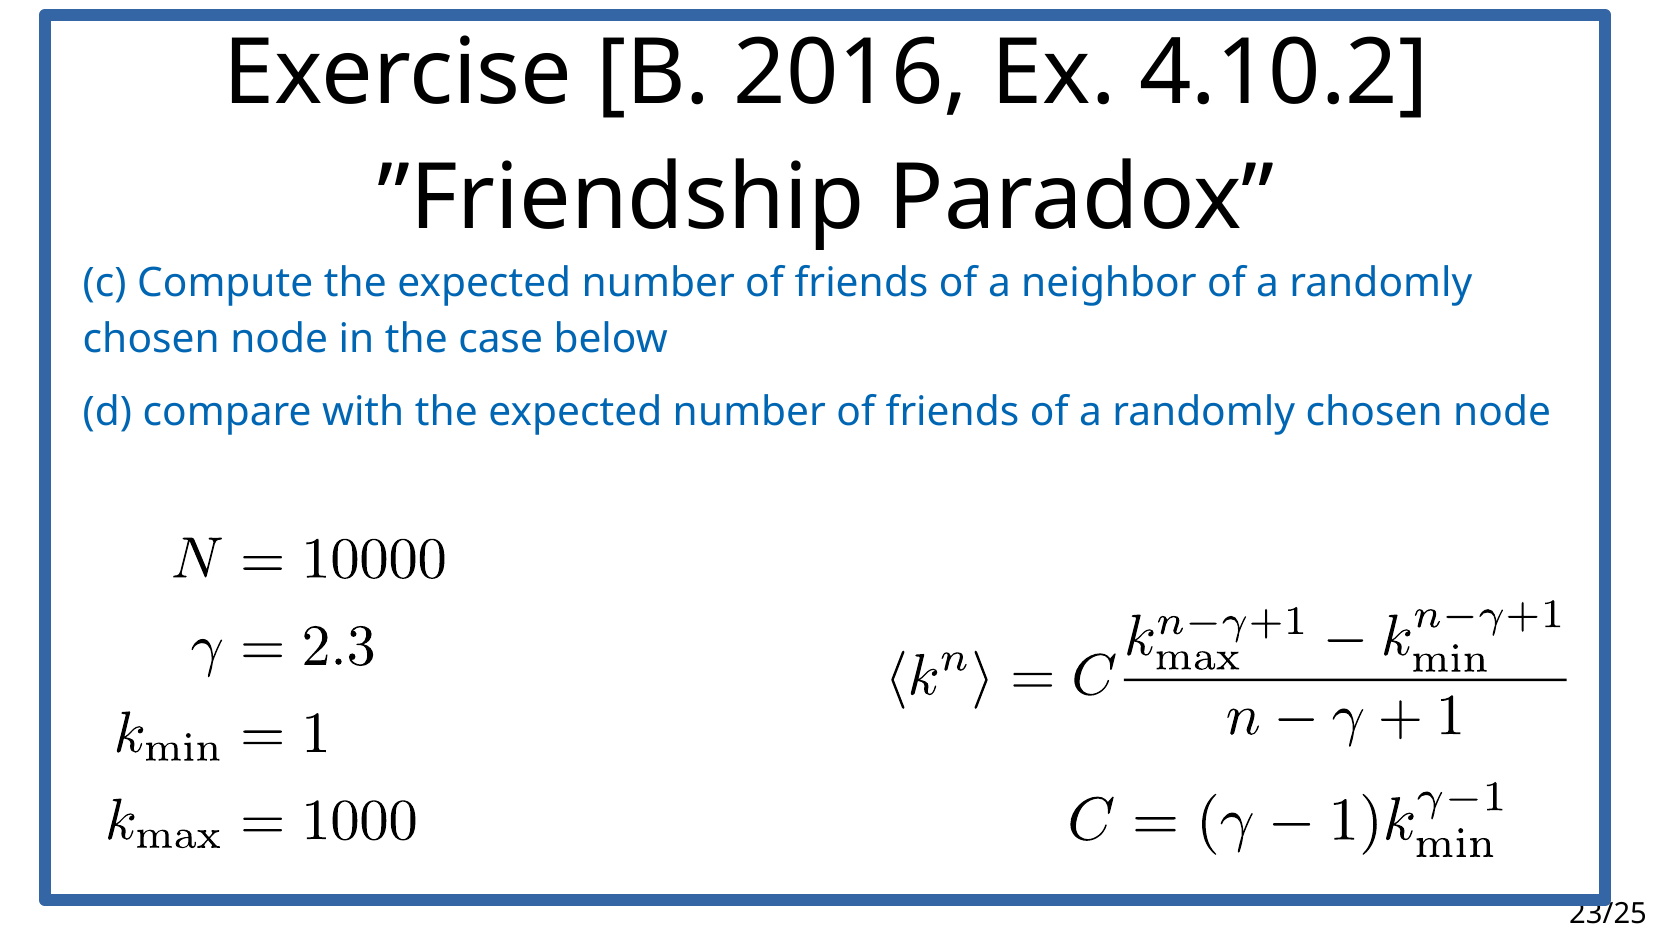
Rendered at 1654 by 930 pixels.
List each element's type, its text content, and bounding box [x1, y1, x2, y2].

title Exercise [B. 2016, Ex. 4.10.2] ”Friendship Paradox” [82, 21, 1571, 243]
list (c) Compute the expected number of friends of a neighbor of a randomly chosen node in the case below (d) compare with the expected number of friends of a randomly chosen node [82, 252, 1571, 495]
text_box [1067, 781, 1507, 857]
text_box [104, 537, 447, 849]
text_box [885, 600, 1567, 747]
